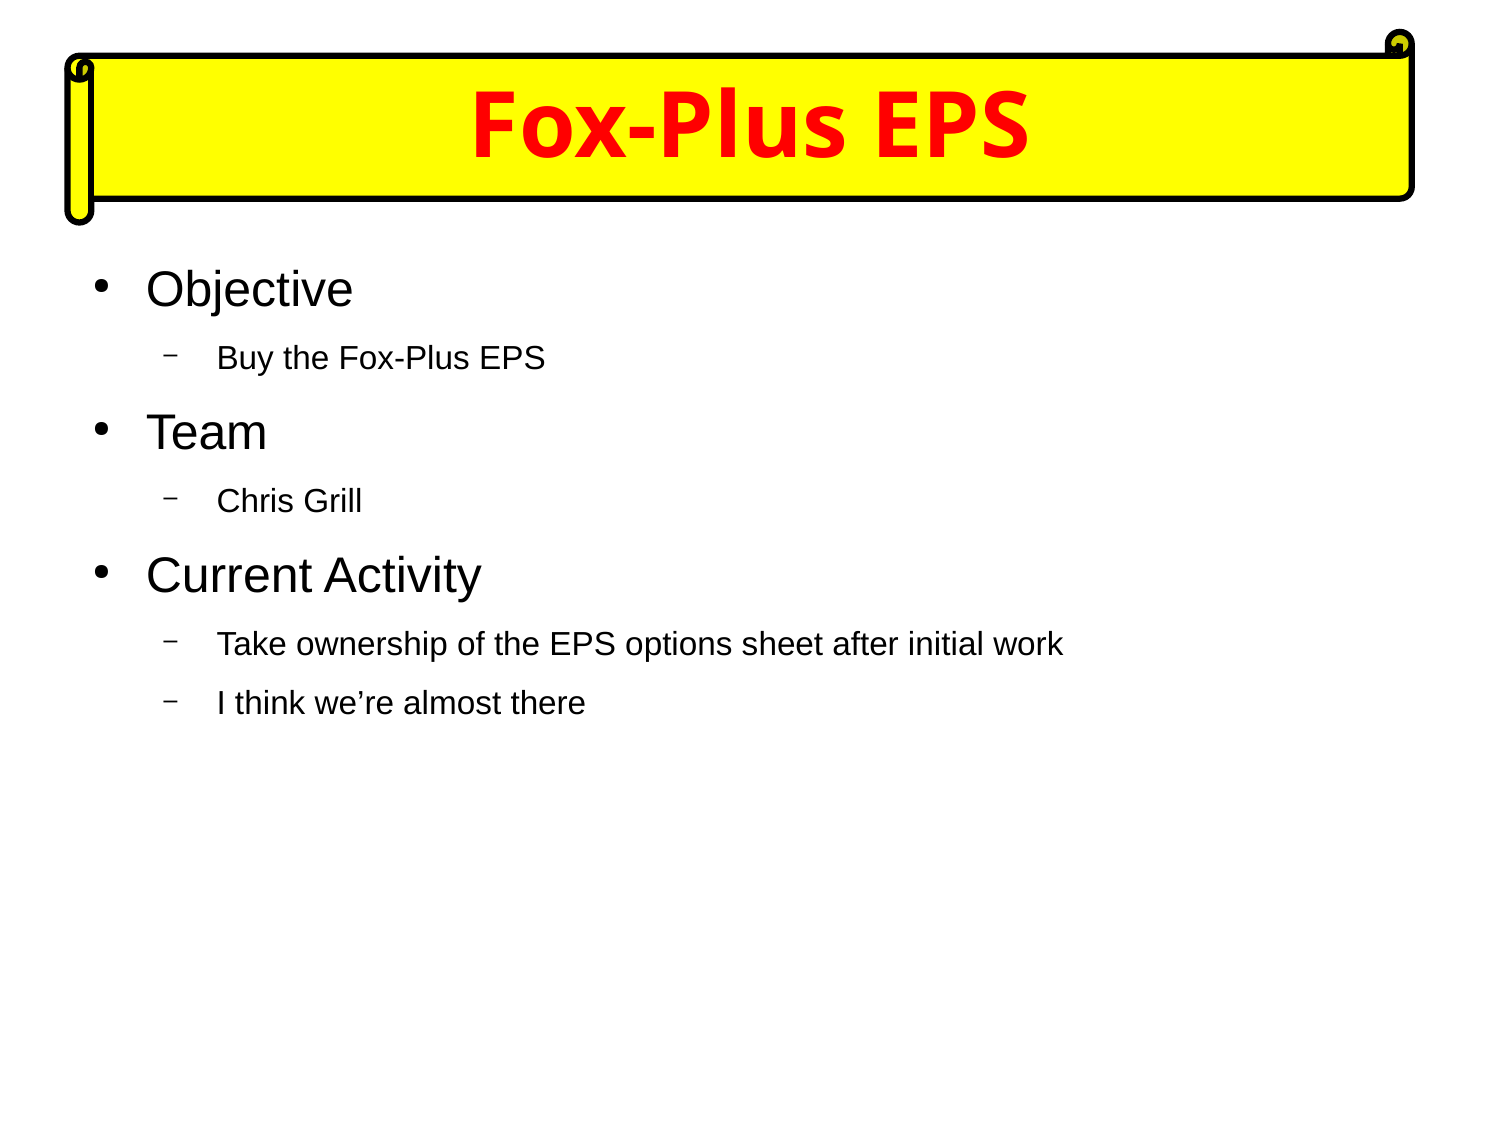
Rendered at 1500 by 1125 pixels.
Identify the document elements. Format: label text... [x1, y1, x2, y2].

text_box Fox-Plus EPS [0, 58, 1500, 184]
text_box [72, 31, 1412, 58]
text_box [67, 184, 1412, 223]
list Objective Buy the Fox-Plus EPS Team Chris Grill Current Activity Take ownership of the EPS options sheet after initial work I think we’re almost there [75, 263, 1425, 916]
